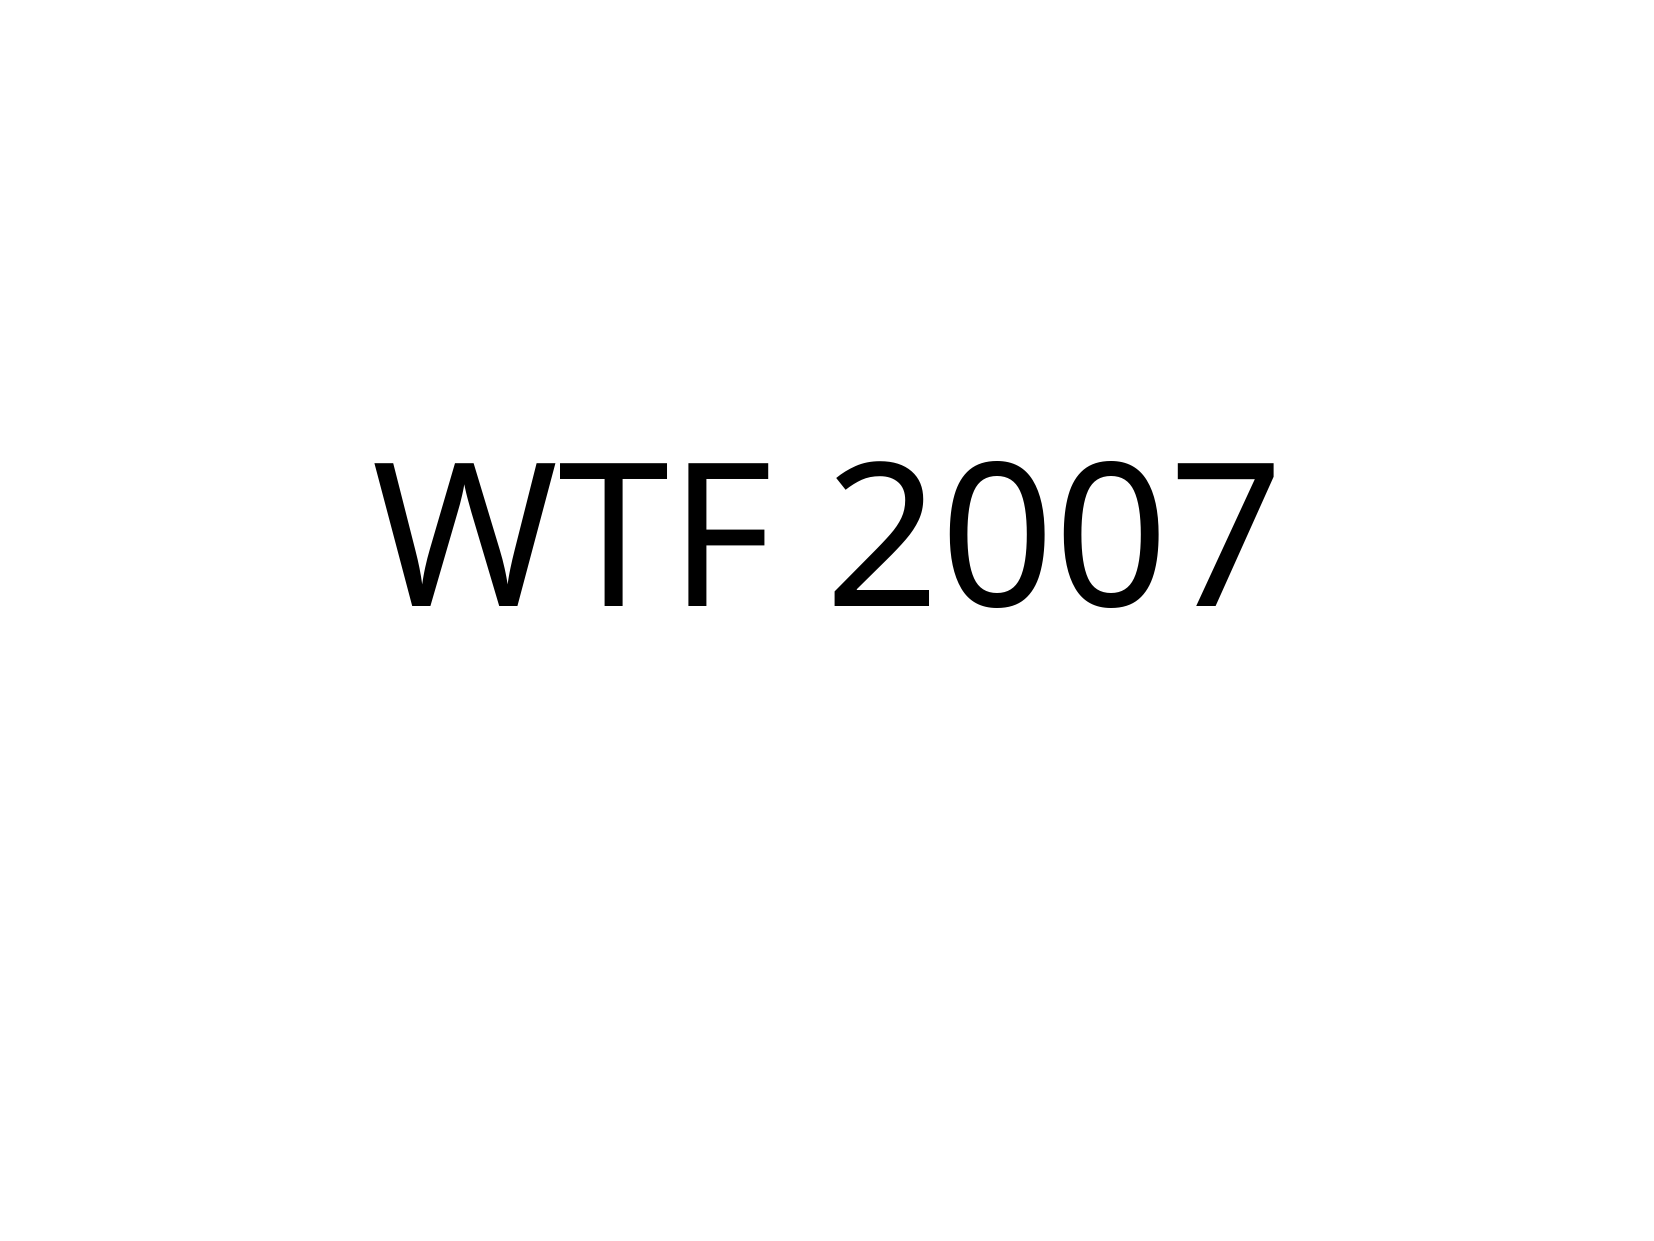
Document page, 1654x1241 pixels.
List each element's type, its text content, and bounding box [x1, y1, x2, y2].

text_box WTF 2007 [84, 414, 1573, 643]
